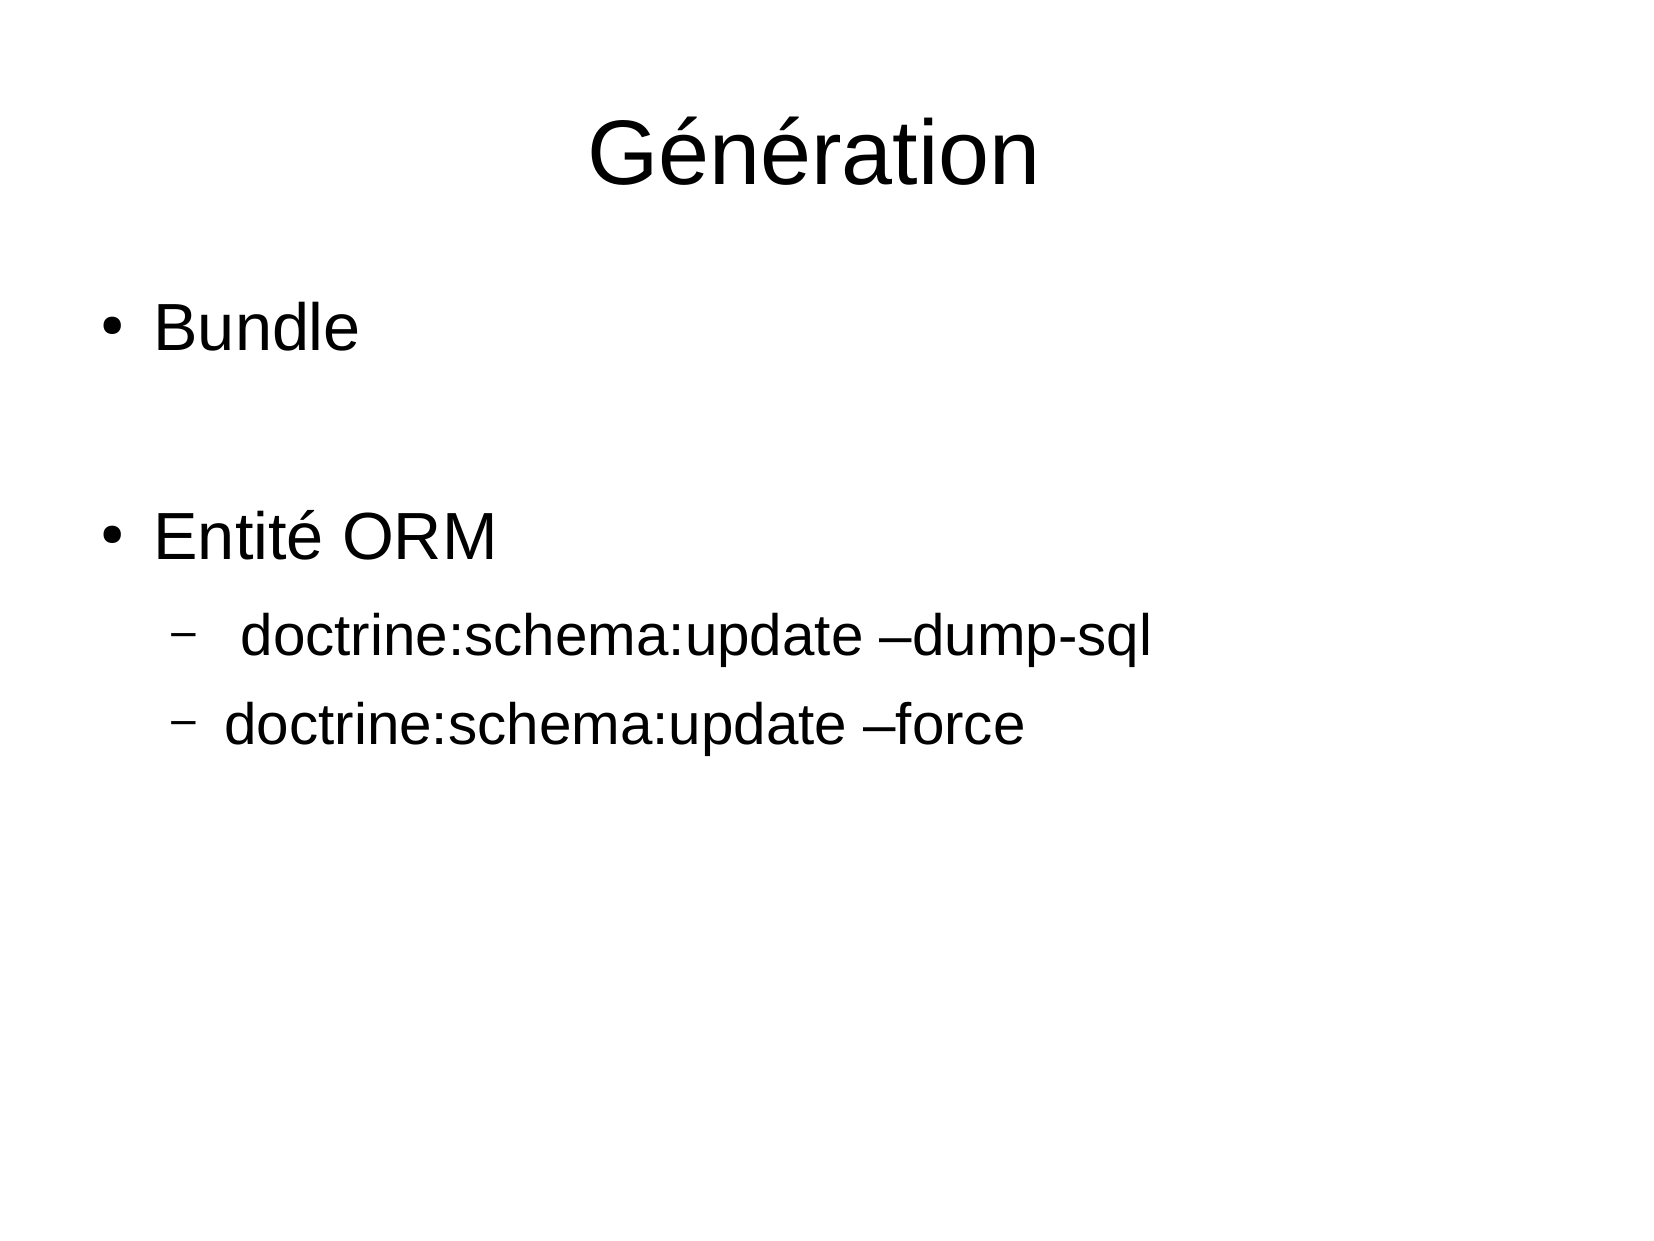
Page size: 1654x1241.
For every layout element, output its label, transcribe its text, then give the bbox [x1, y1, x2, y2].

list Bundle Entité ORM doctrine:schema:update –dump-sql doctrine:schema:update –force [82, 290, 1571, 1010]
title Génération [82, 49, 1571, 257]
